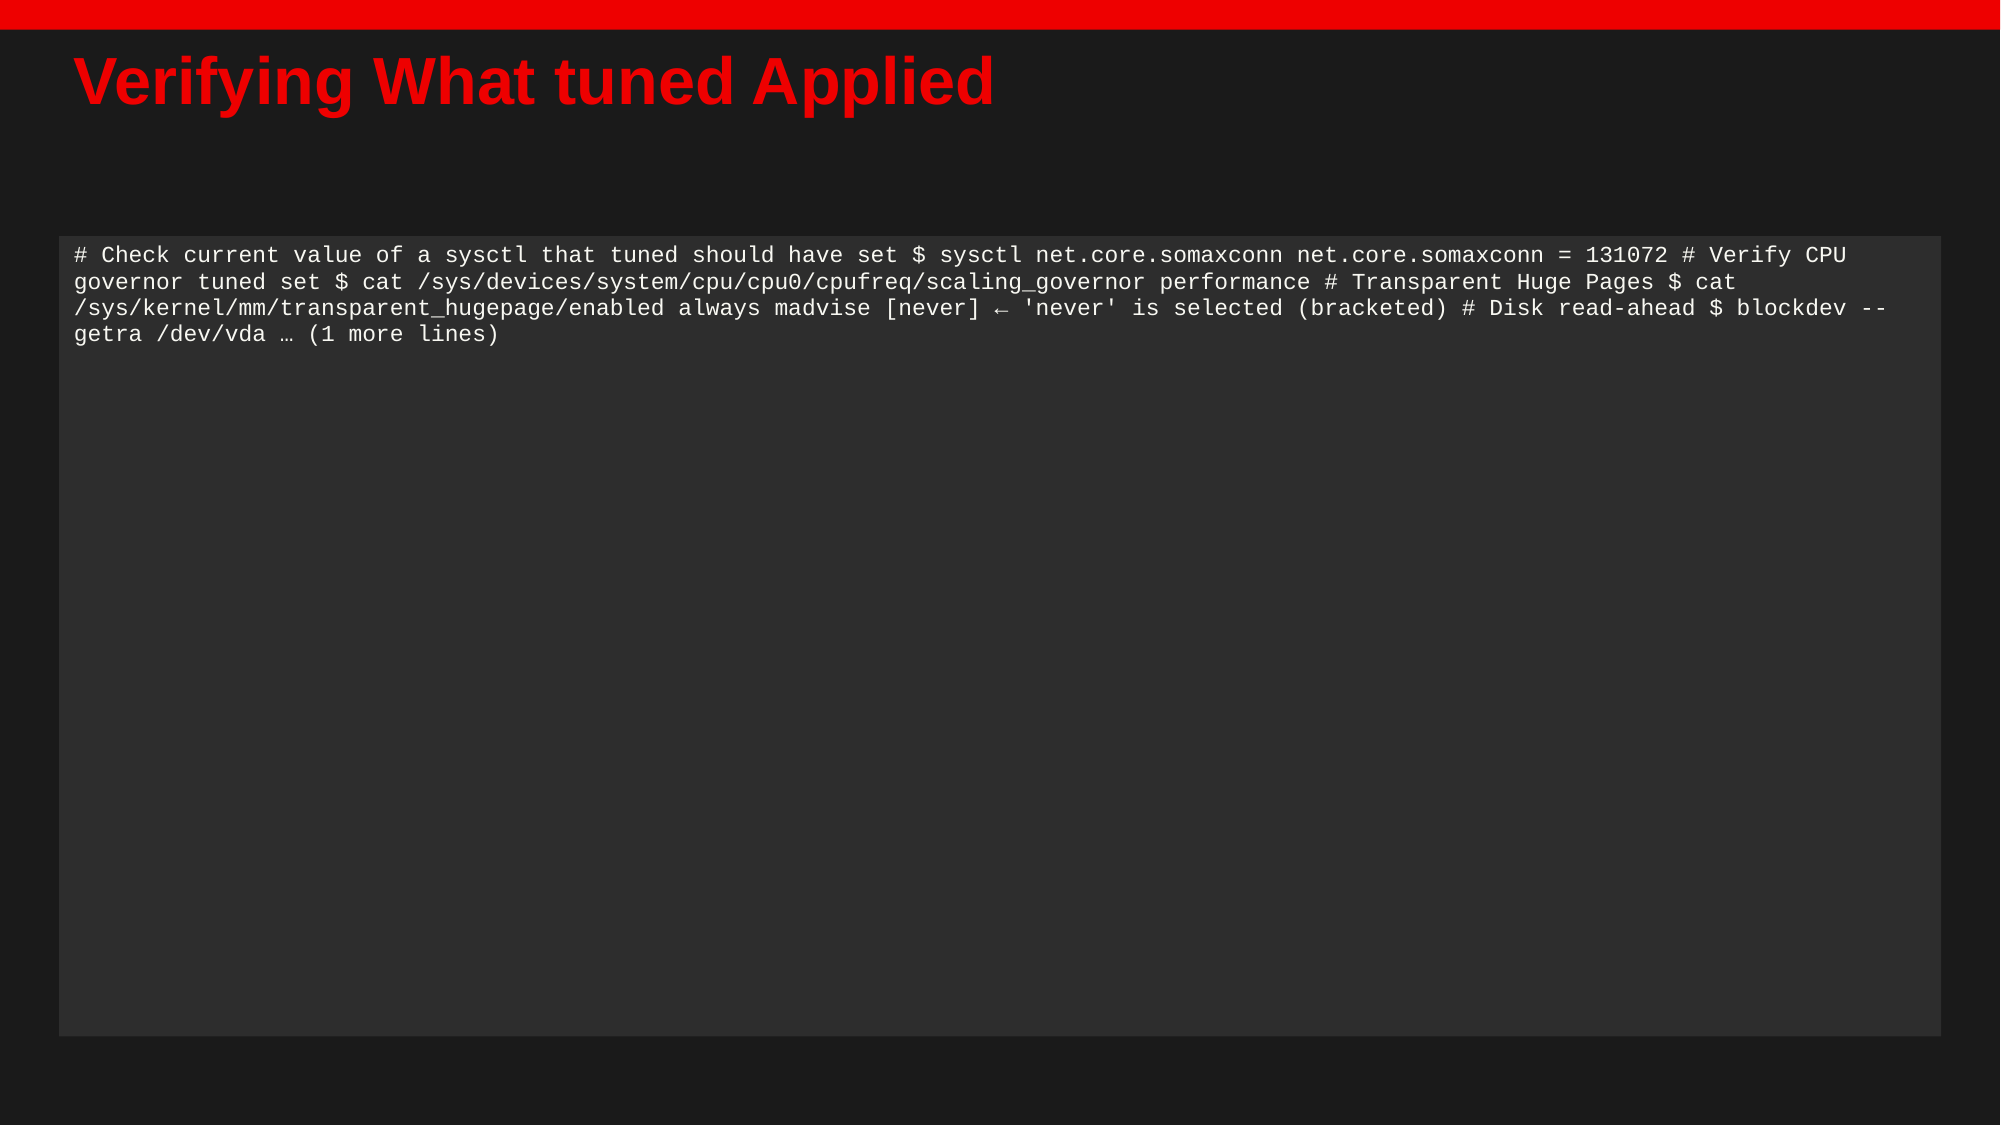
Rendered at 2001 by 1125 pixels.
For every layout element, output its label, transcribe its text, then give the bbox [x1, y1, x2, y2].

text_box # Check current value of a sysctl that tuned should have set $ sysctl net.core.somaxconn net.core.somaxconn = 131072 # Verify CPU governor tuned set $ cat /sys/devices/system/cpu/cpu0/cpufreq/scaling_governor performance # Transparent Huge Pages $ cat /sys/kernel/mm/transparent_hugepage/enabled always madvise [never] ← 'never' is selected (bracketed) # Disk read-ahead $ blockdev --getra /dev/vda … (1 more lines) [59, 236, 1942, 1037]
text_box [0, 0, 2001, 30]
text_box Verifying What tuned Applied [59, 36, 1942, 208]
